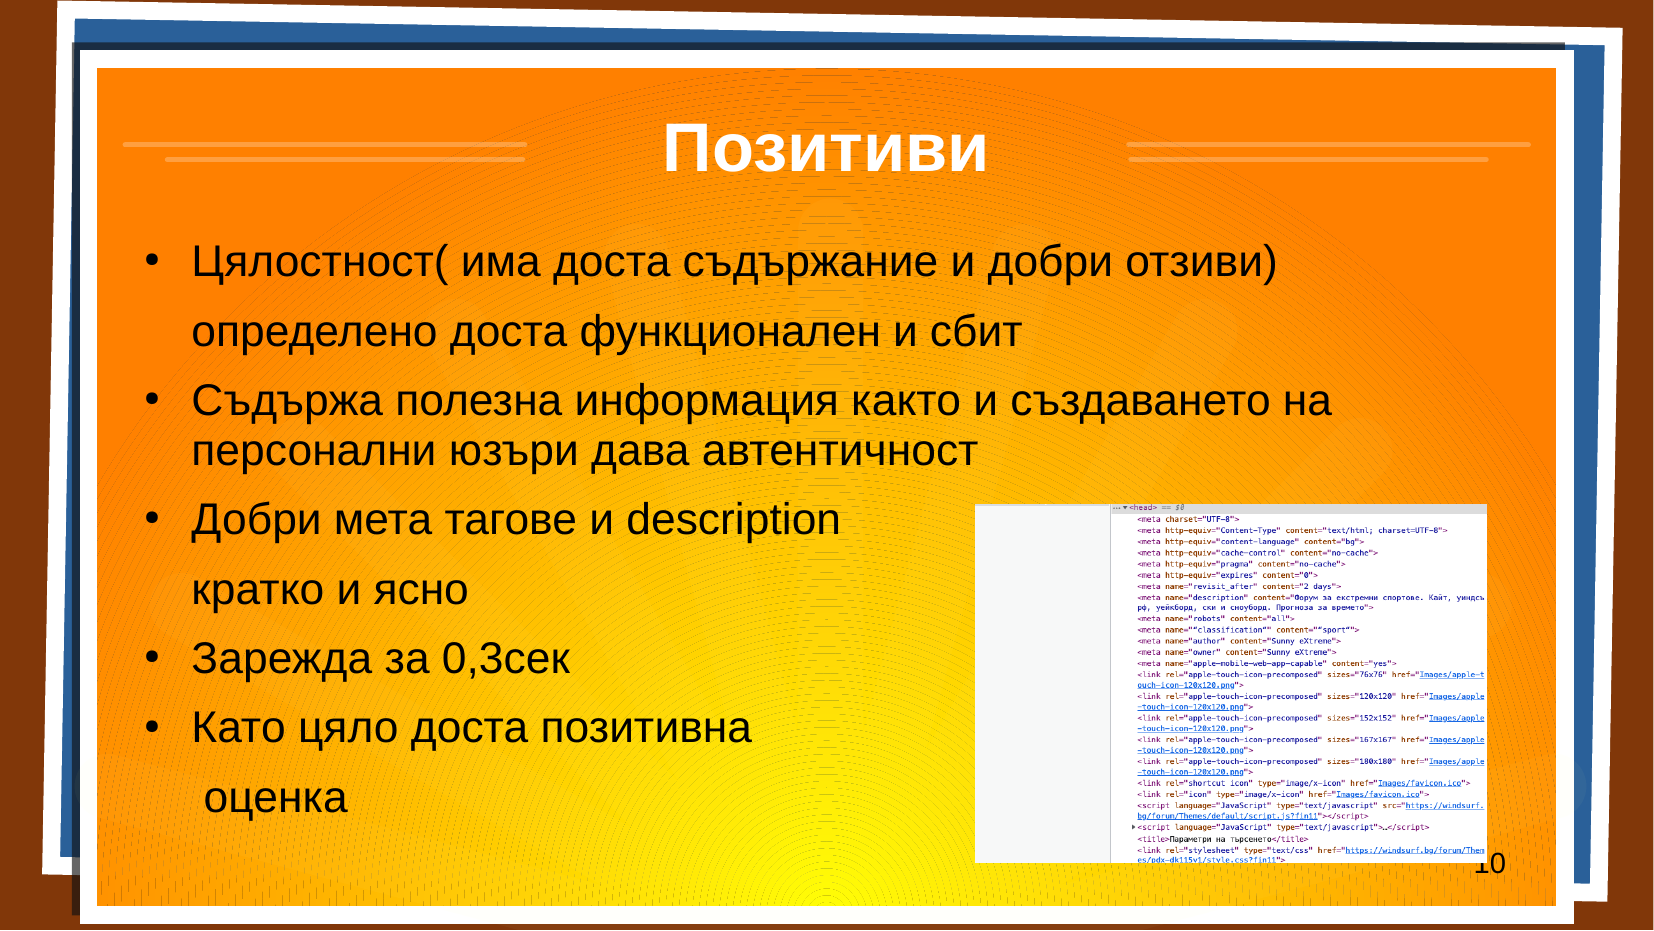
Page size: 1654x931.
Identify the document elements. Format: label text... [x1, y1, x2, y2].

picture [975, 504, 1487, 863]
list Цялостност( има доста съдържание и добри отзиви) определено доста функционален и сбит Съдържа полезна информация както и създаването на персонални юзъри дава автентичност Добри мета тагове и description кратко и ясно Зарежда за 0,3сек Като цяло доста позитивна оценка [128, 236, 1487, 827]
title Позитиви [531, 73, 1123, 222]
